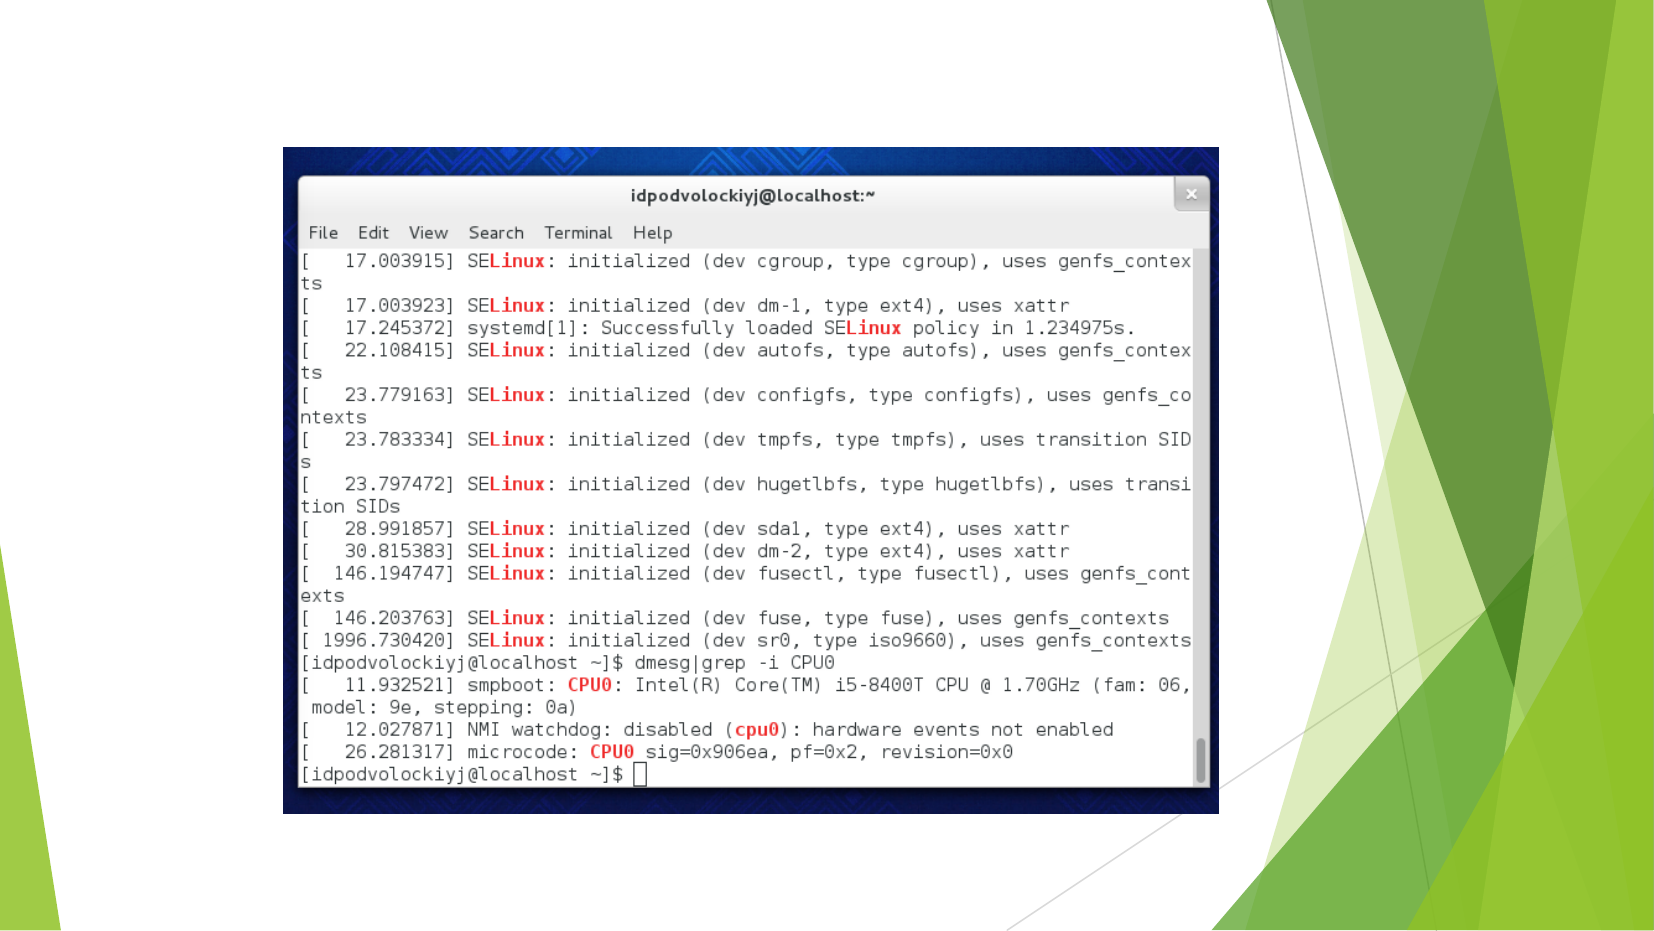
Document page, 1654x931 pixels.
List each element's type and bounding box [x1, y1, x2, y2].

picture [283, 147, 1219, 814]
